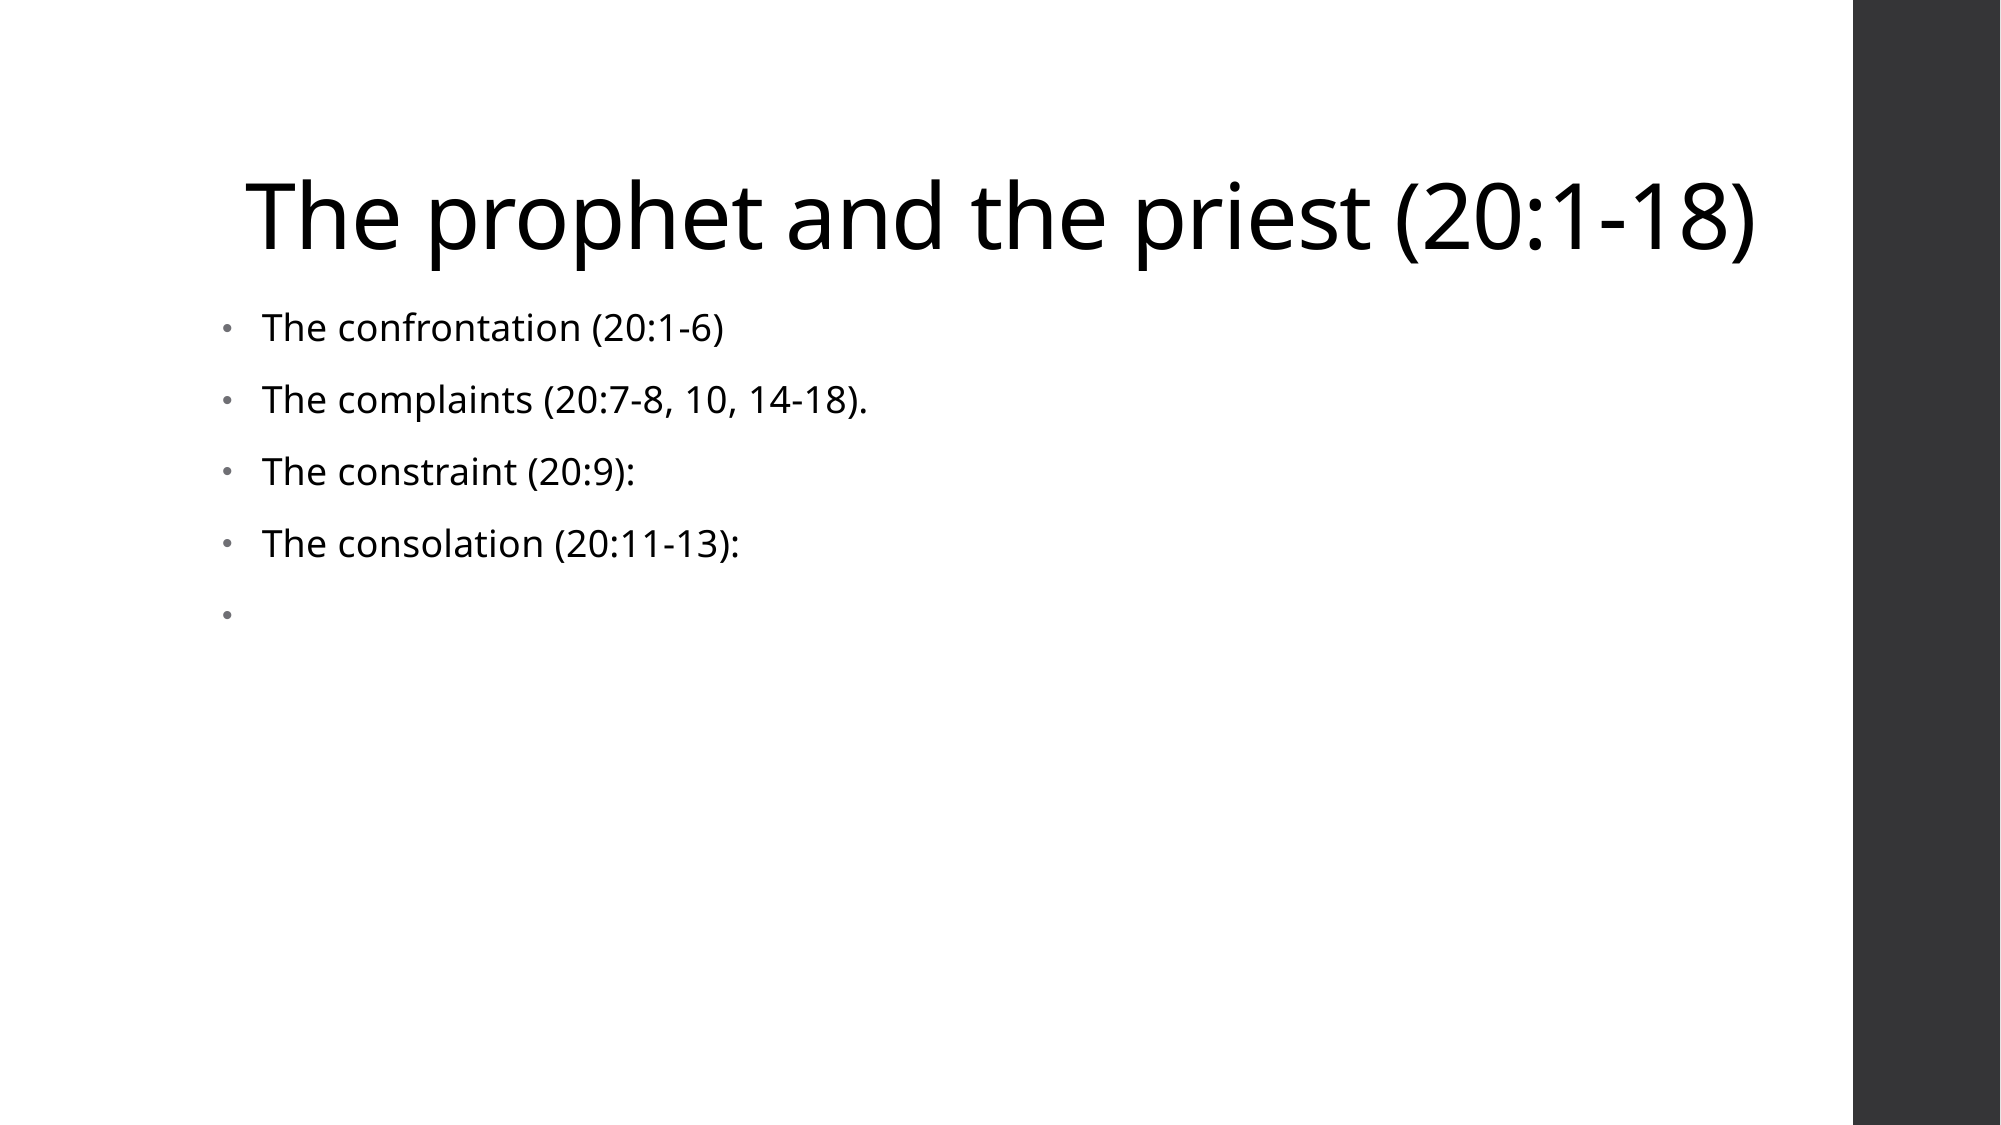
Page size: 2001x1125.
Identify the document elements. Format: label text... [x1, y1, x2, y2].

list The confrontation (20:1-6) The complaints (20:7-8, 10, 14-18). The constraint (20:9): The consolation (20:11-13): [206, 299, 1617, 1014]
title The prophet and the priest (20:1-18) [206, 60, 1797, 278]
